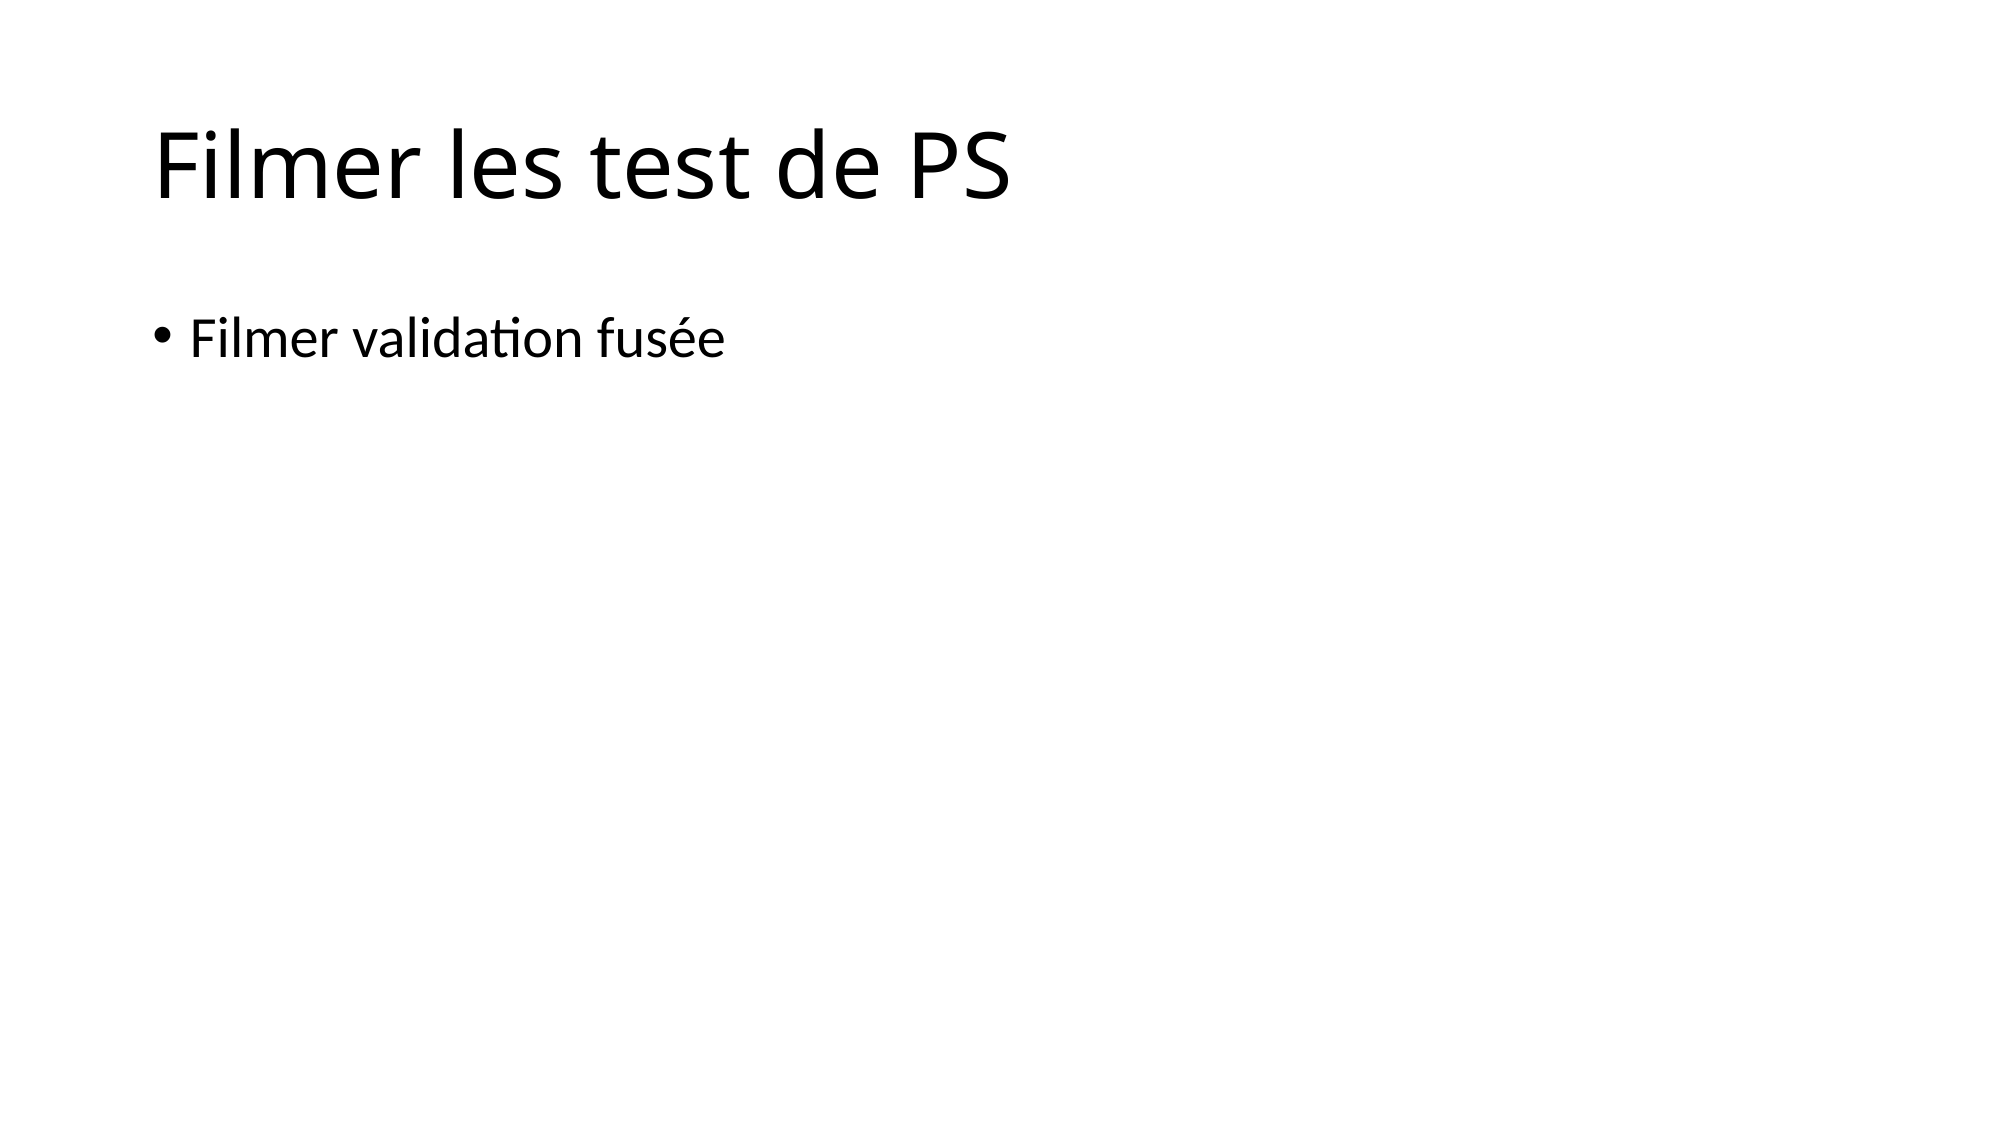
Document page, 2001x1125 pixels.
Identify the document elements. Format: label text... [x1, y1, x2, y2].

title Filmer les test de PS [137, 59, 1863, 278]
list Filmer validation fusée [137, 299, 1863, 1014]
